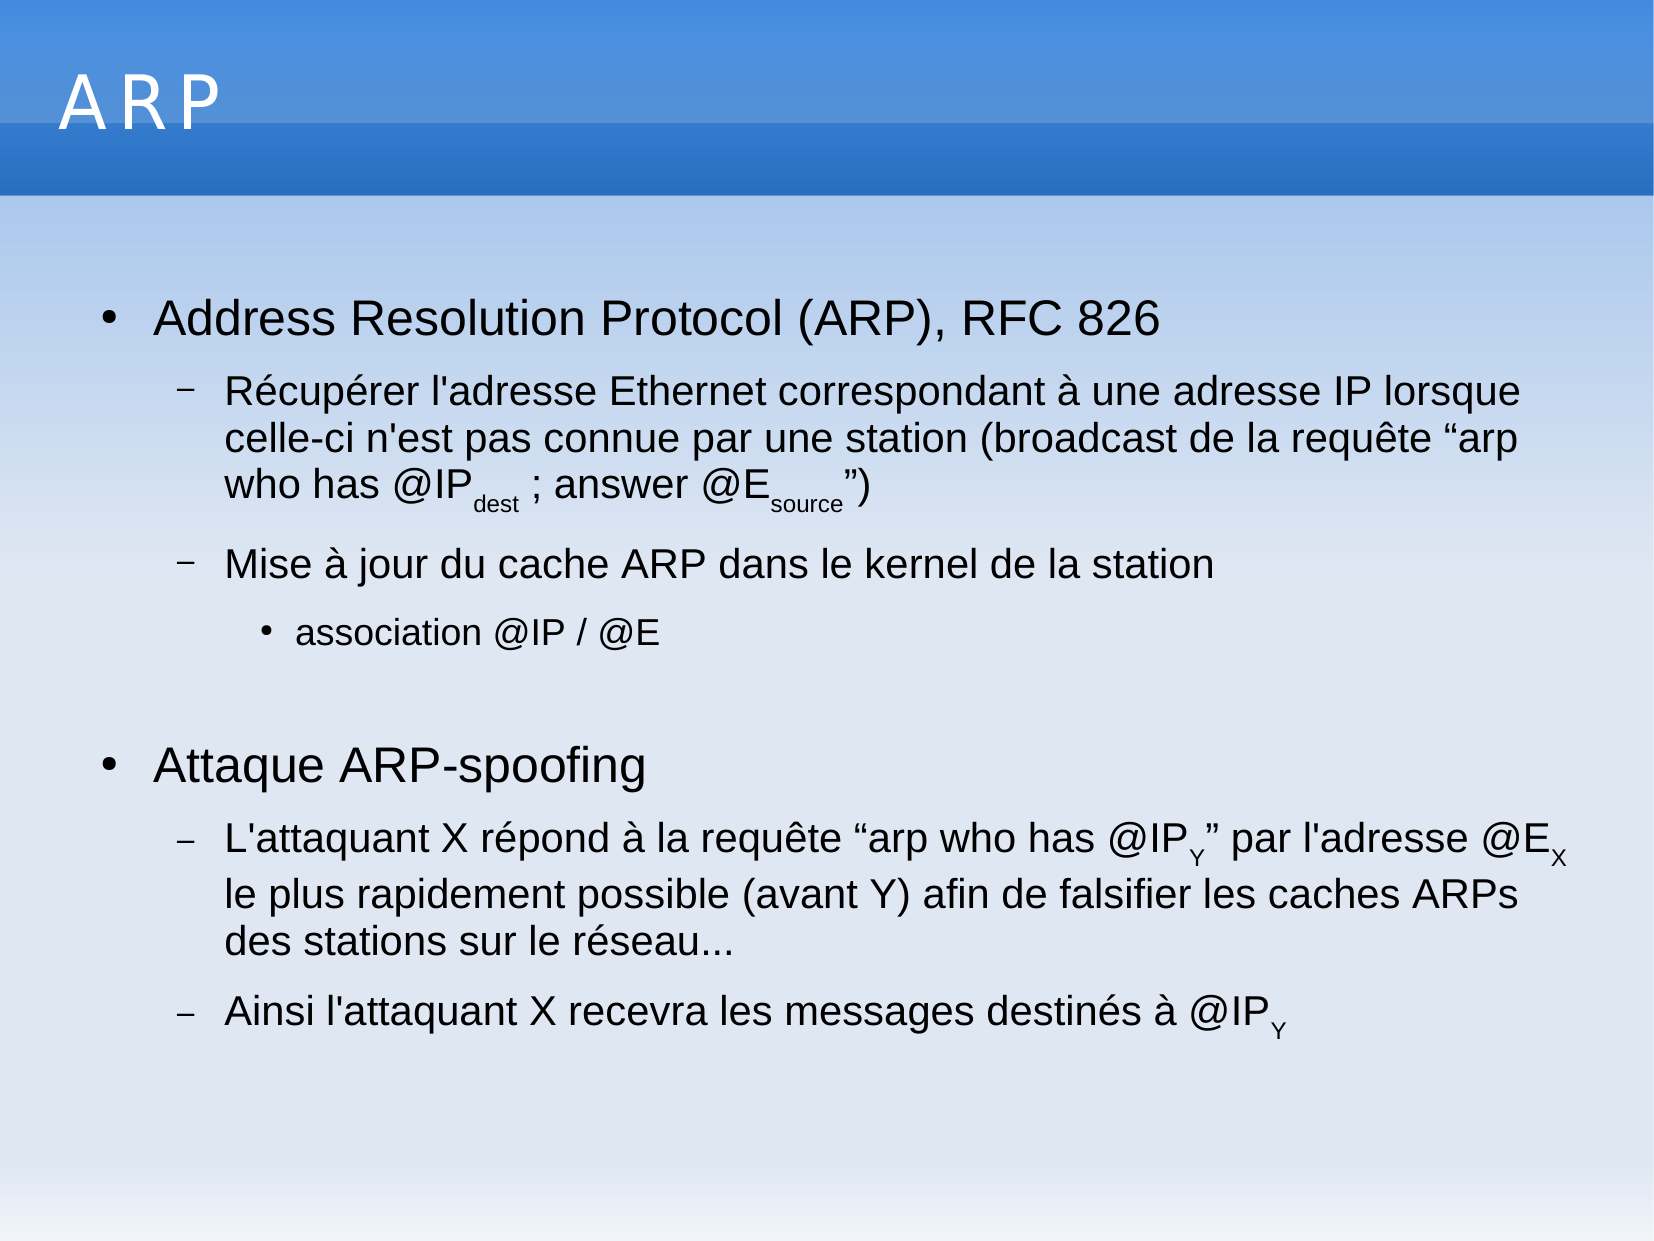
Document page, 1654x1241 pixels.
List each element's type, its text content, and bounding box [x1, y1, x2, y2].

title ARP [59, 29, 1270, 178]
picture [0, 0, 1654, 1241]
list Address Resolution Protocol (ARP), RFC 826 Récupérer l'adresse Ethernet correspondant à une adresse IP lorsque celle-ci n'est pas connue par une station (broadcast de la requête “arp who has @IPdest ; answer @Esource”) Mise à jour du cache ARP dans le kernel de la station association @IP / @E Attaque ARP-spoofing L'attaquant X répond à la requête “arp who has @IPY” par l'adresse @EX le plus rapidement possible (avant Y) afin de falsifier les caches ARPs des stations sur le réseau... Ainsi l'attaquant X recevra les messages destinés à @IPY [82, 290, 1571, 1094]
